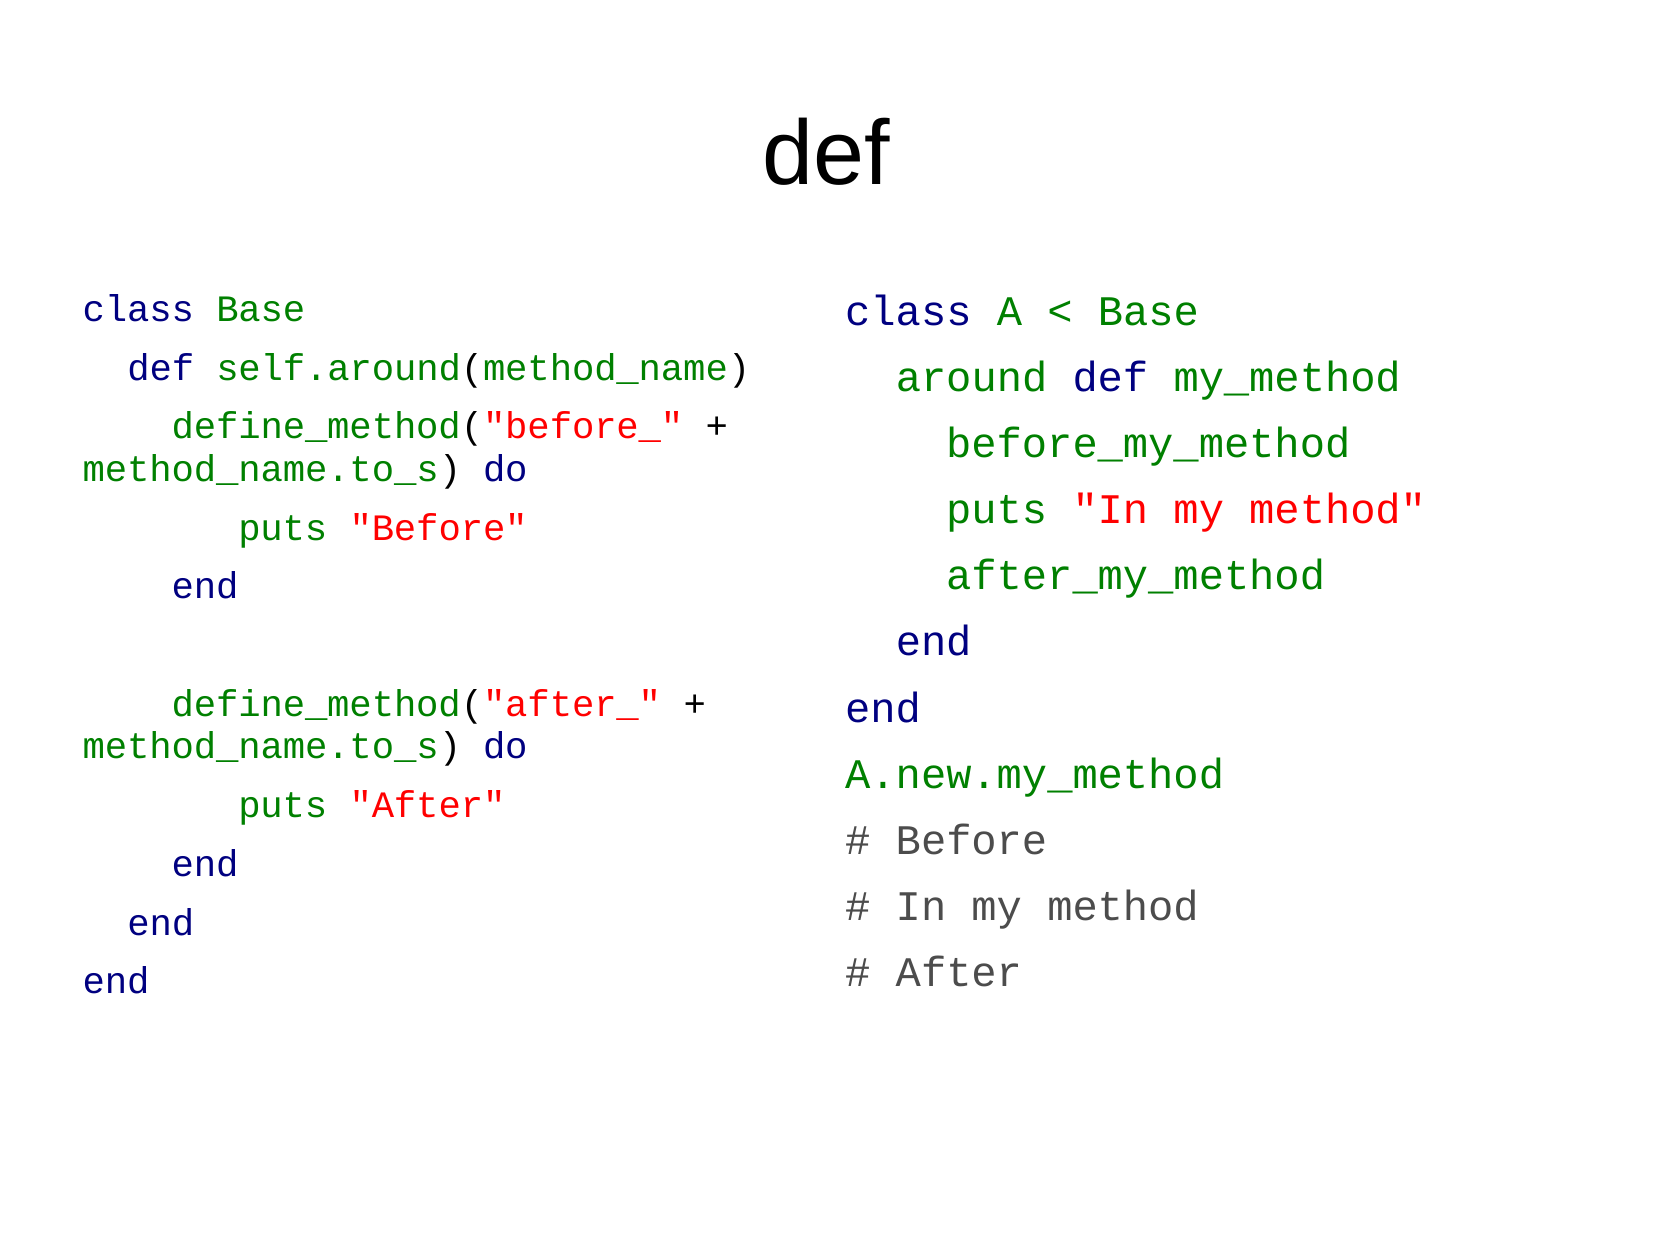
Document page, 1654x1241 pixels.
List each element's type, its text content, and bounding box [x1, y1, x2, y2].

list class A < Base around def my_method before_my_method puts "In my method" after_my_method end end A.new.my_method # Before # In my method # After [845, 290, 1572, 1010]
list class Base def self.around(method_name) define_method("before_" + method_name.to_s) do puts "Before" end define_method("after_" + method_name.to_s) do puts "After" end end end [82, 290, 809, 1010]
title def [82, 49, 1571, 257]
